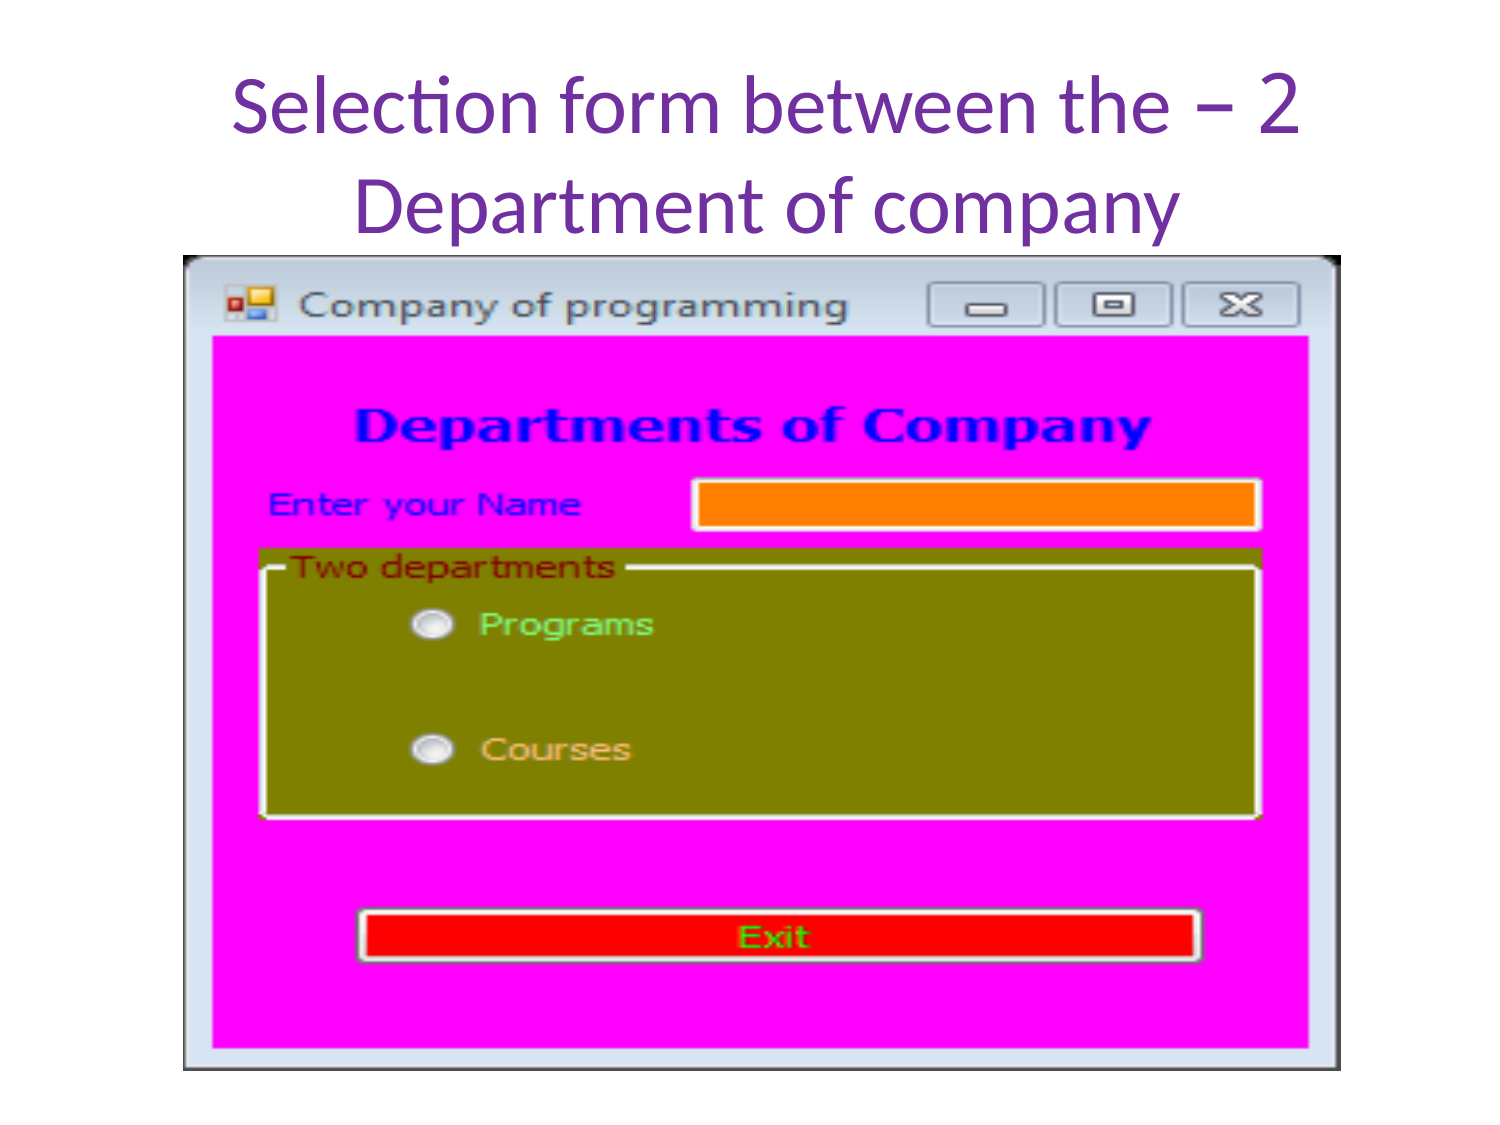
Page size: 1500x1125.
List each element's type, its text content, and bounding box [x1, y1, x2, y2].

picture [183, 255, 1341, 1071]
title 2 – Selection form between the Department of company [123, 42, 1412, 220]
